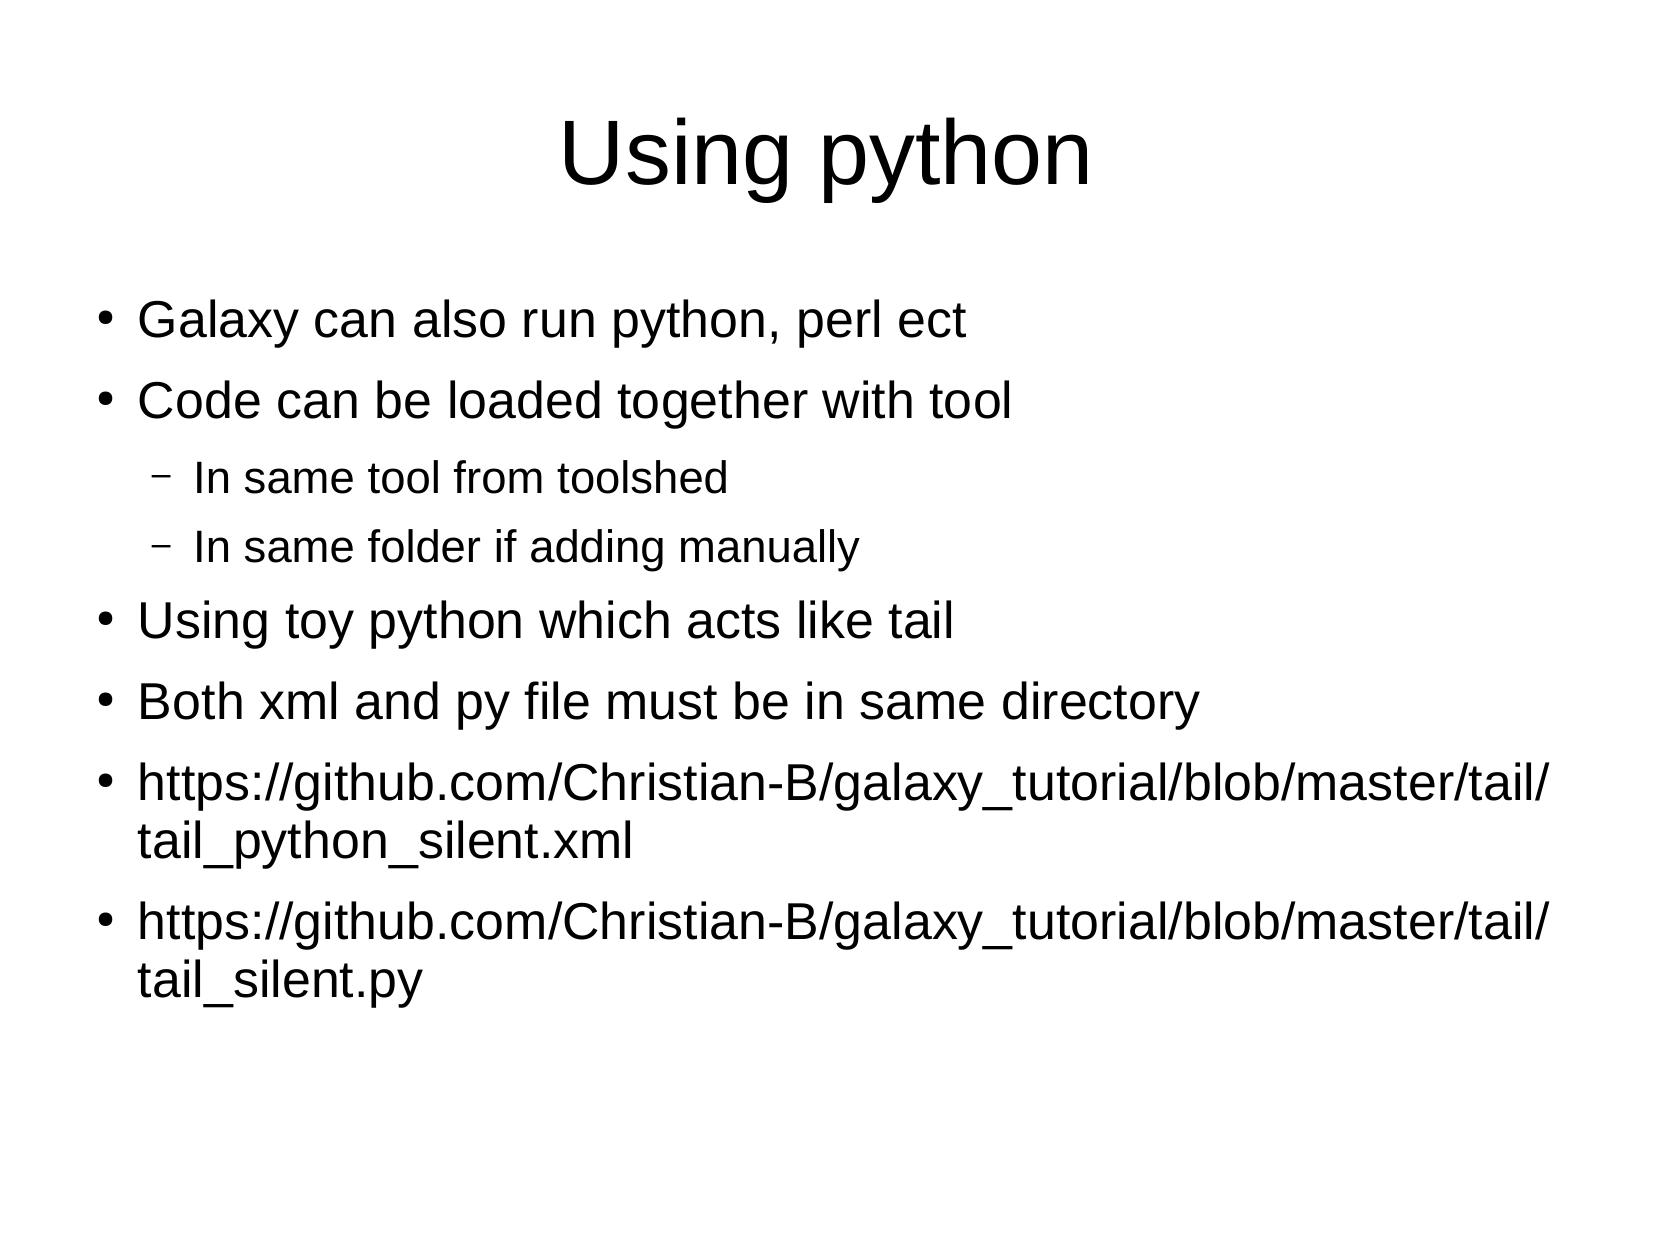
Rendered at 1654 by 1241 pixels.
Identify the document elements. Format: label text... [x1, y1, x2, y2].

list Galaxy can also run python, perl ect Code can be loaded together with tool In same tool from toolshed In same folder if adding manually Using toy python which acts like tail Both xml and py file must be in same directory https://github.com/Christian-B/galaxy_tutorial/blob/master/tail/tail_python_silent.xml https://github.com/Christian-B/galaxy_tutorial/blob/master/tail/tail_silent.py [82, 290, 1571, 1010]
title Using python [82, 49, 1571, 257]
